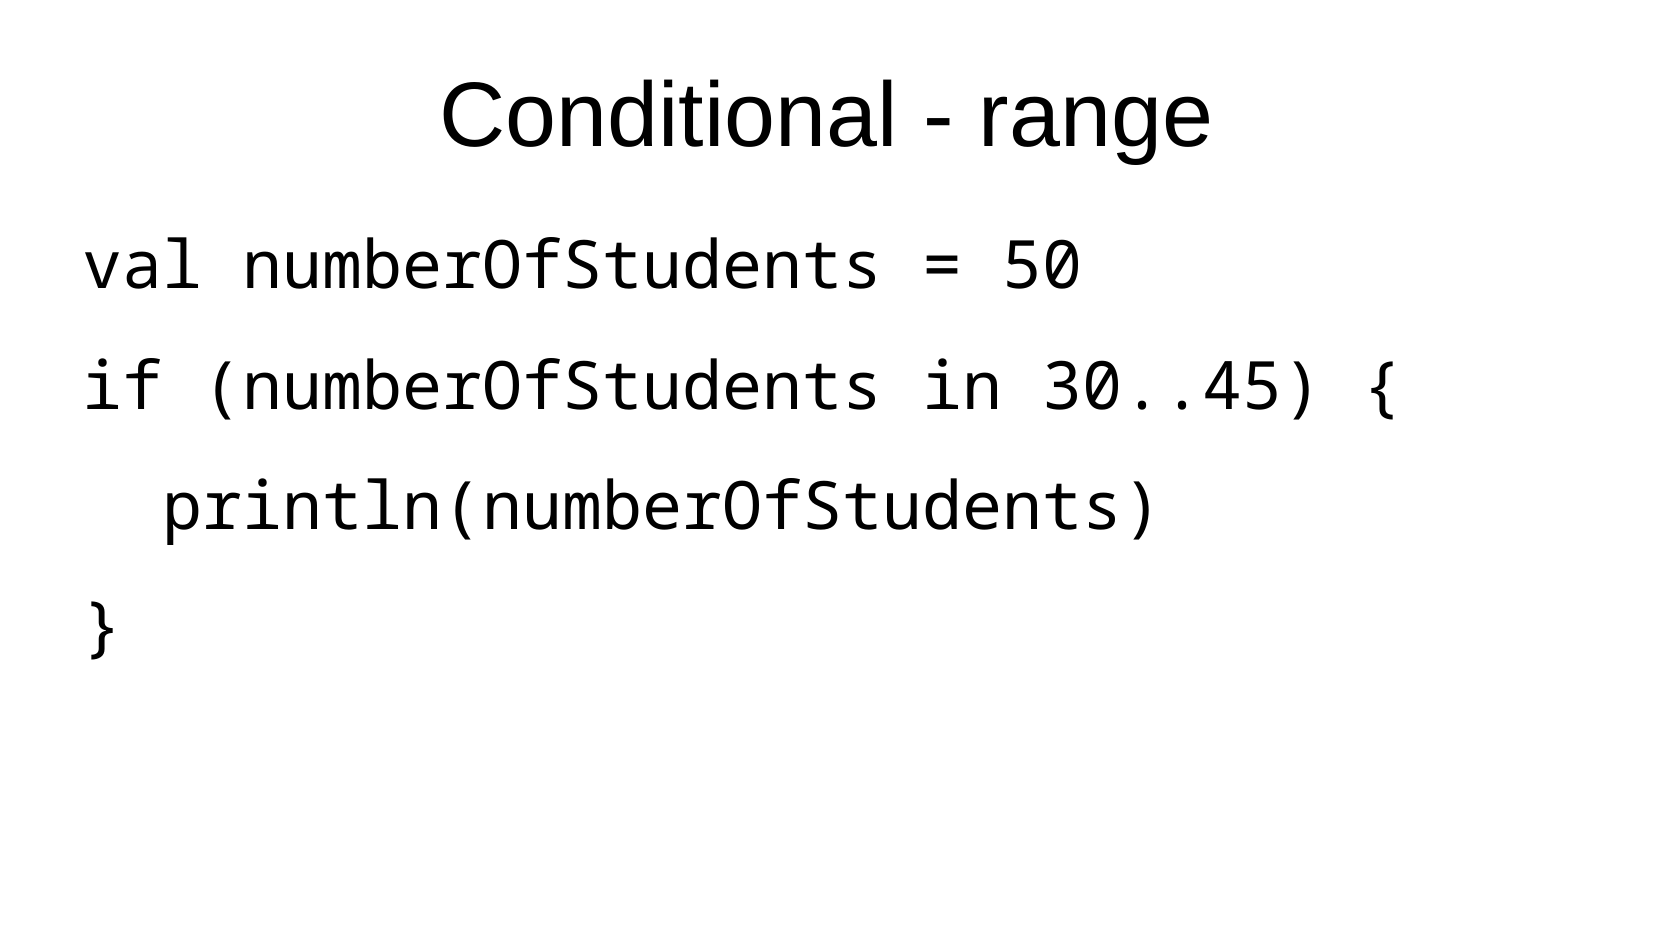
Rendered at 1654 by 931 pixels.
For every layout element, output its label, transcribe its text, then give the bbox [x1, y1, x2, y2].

title Conditional - range [82, 37, 1571, 193]
list val numberOfStudents = 50 if (numberOfStudents in 30..45) { println(numberOfStudents) } [82, 217, 1571, 758]
